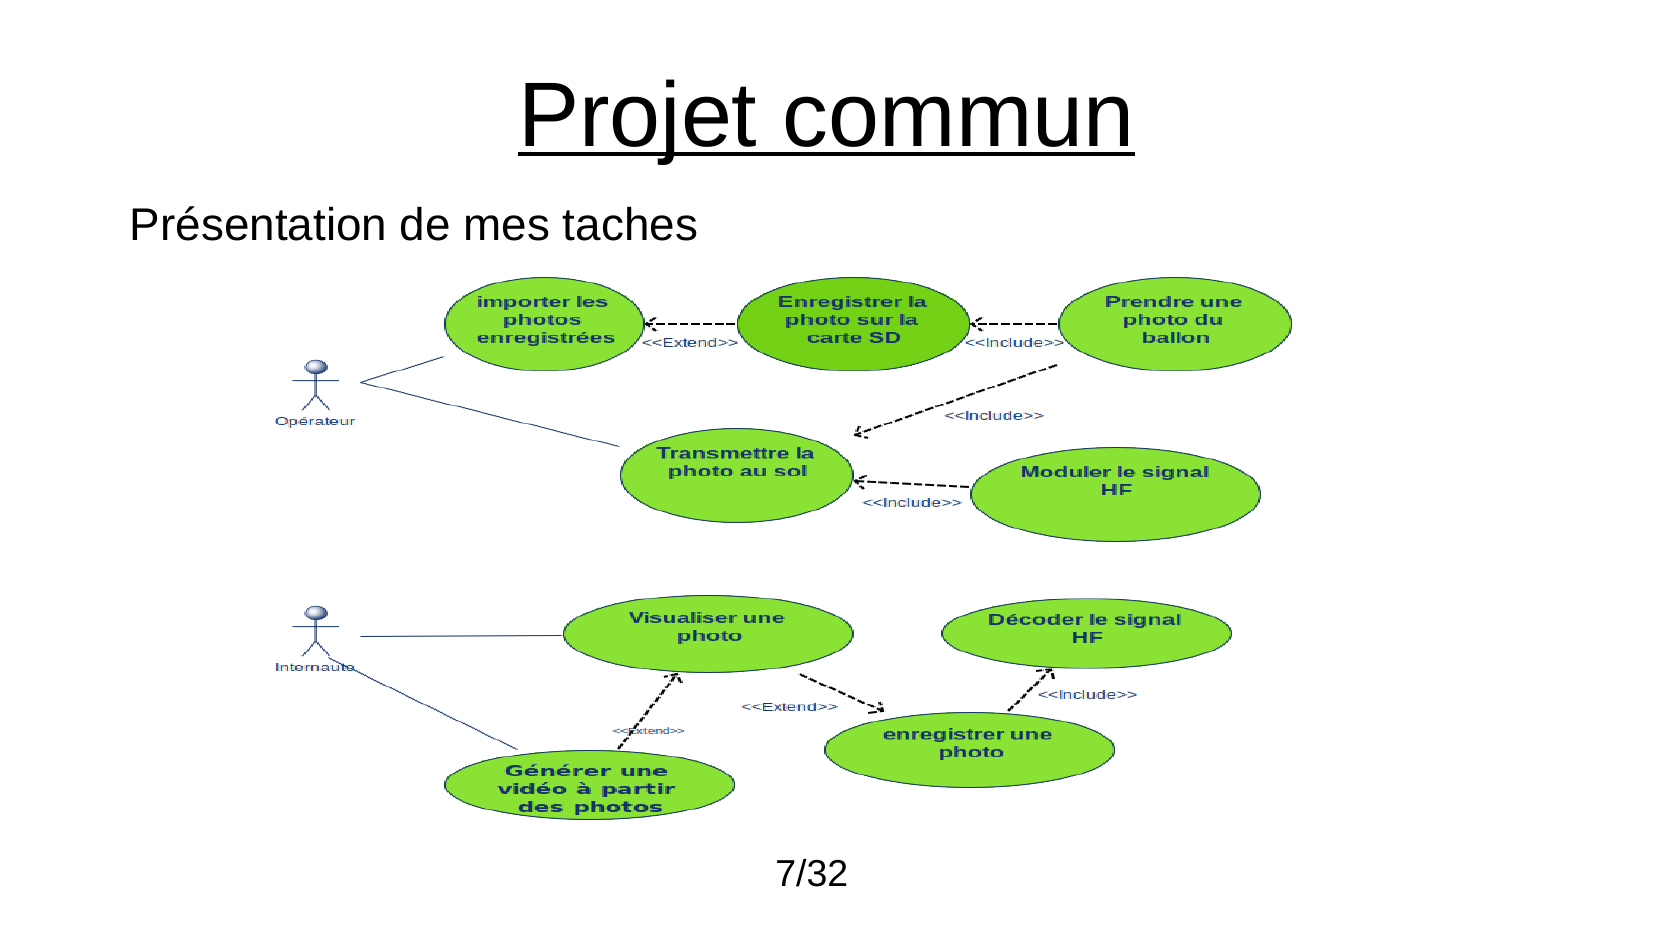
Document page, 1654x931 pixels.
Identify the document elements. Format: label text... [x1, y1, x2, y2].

picture [236, 265, 1329, 827]
list Présentation de mes taches [59, 198, 1548, 739]
title Projet commun [82, 37, 1571, 193]
text_box <numéro>/32 [760, 845, 1388, 903]
